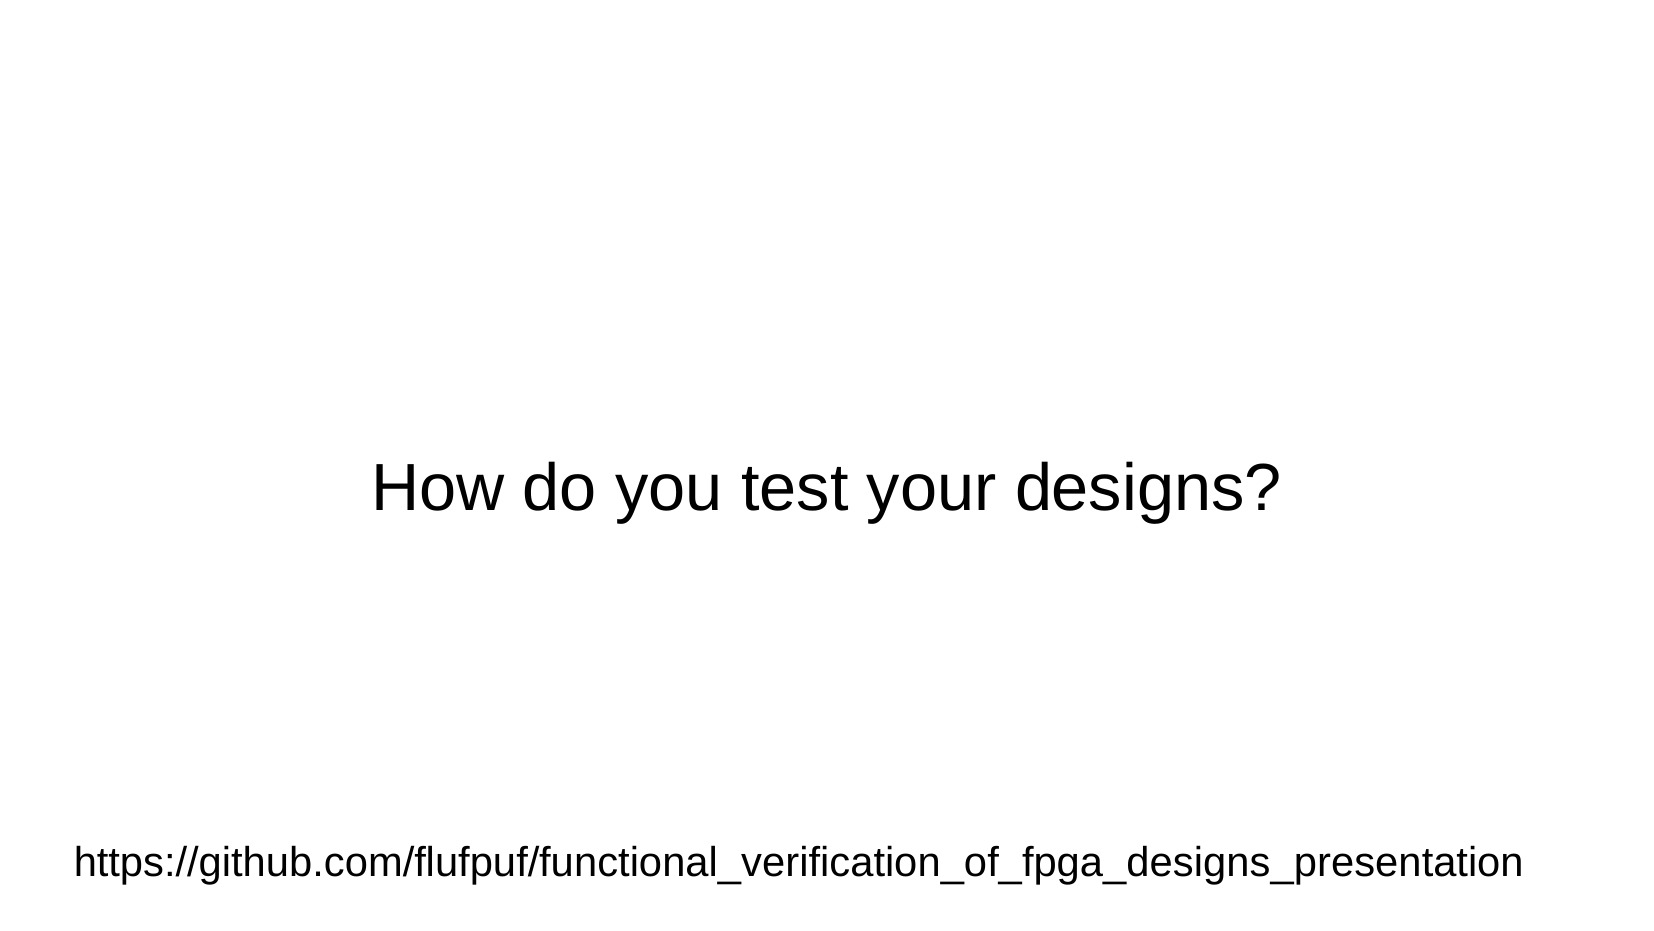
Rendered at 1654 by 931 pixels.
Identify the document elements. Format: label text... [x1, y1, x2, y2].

text_box https://github.com/flufpuf/functional_verification_of_fpga_designs_presentation [73, 838, 1654, 931]
subtitle How do you test your designs? [82, 217, 1571, 758]
